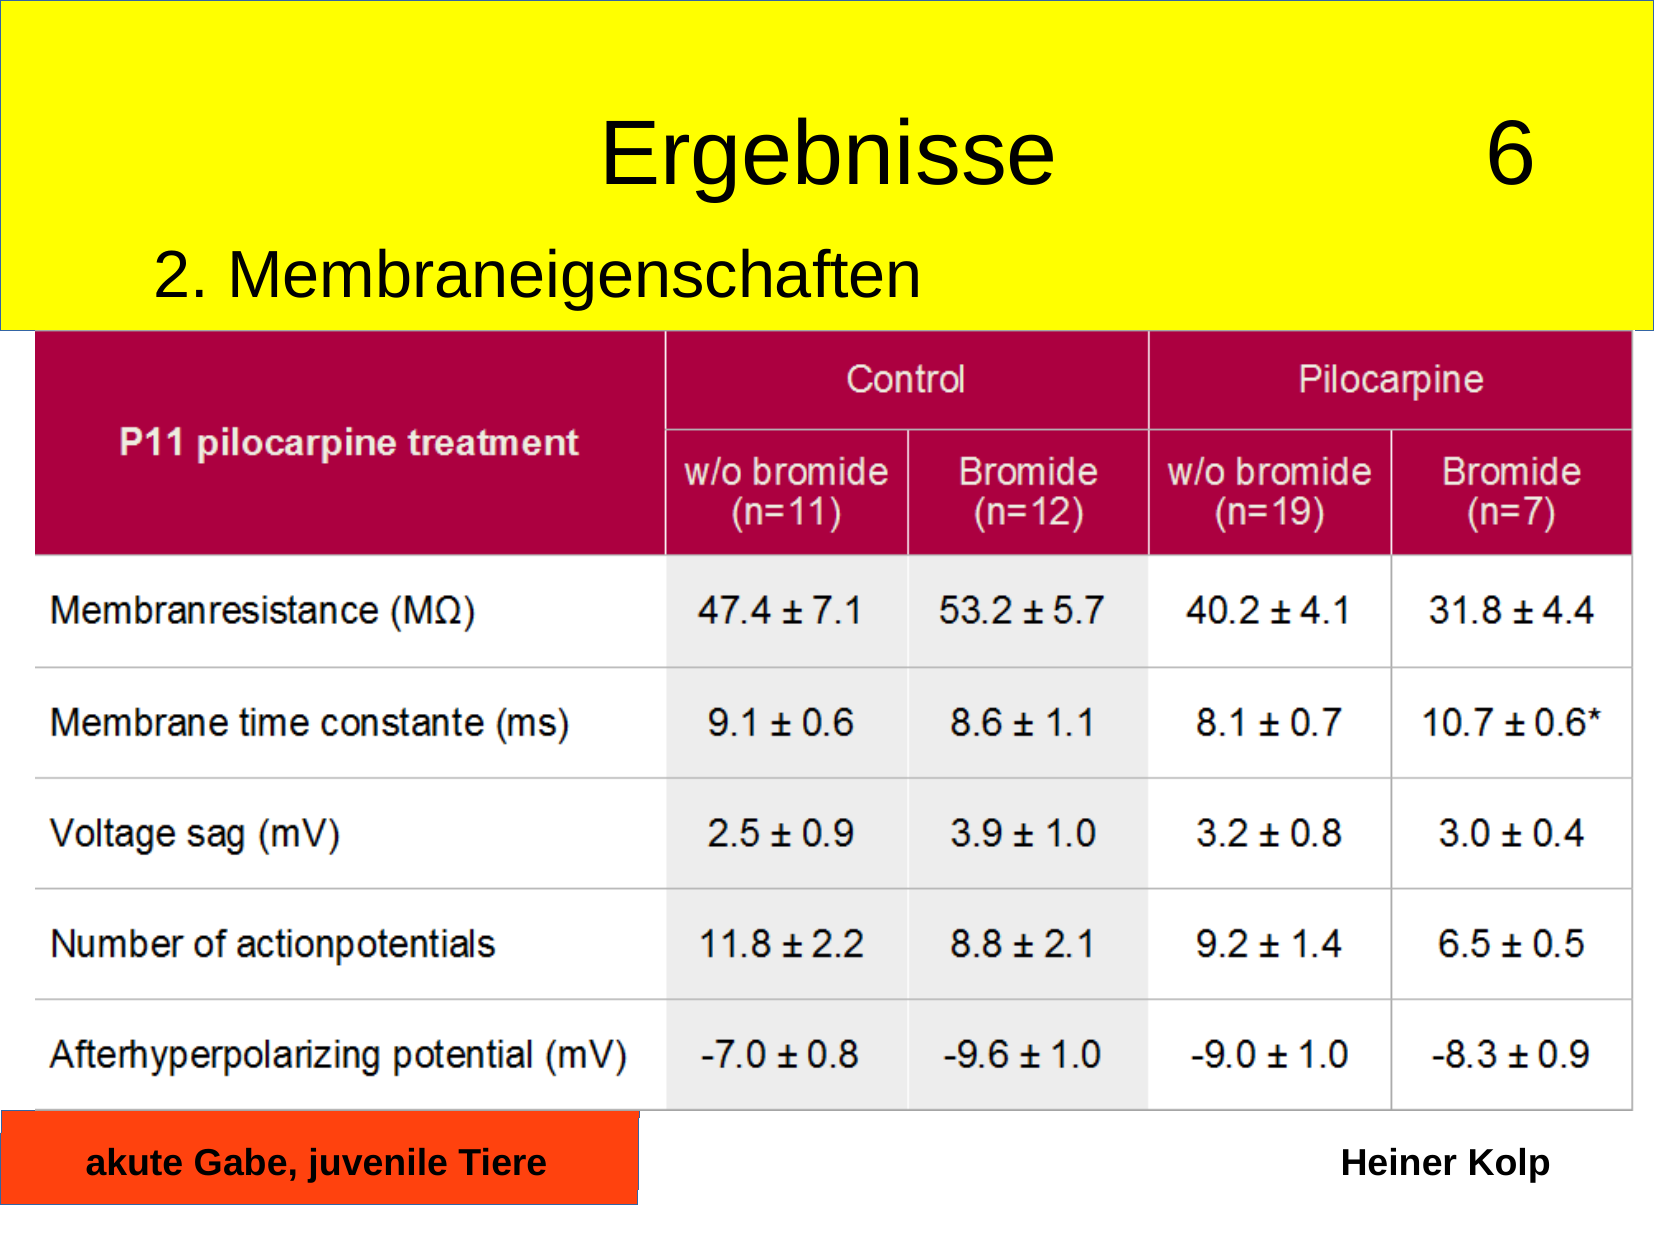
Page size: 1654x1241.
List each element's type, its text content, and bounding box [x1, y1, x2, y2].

title Ergebnisse <Foliennummer> [82, 49, 1571, 257]
list 2. Membraneigenschaften [82, 257, 1571, 330]
text_box [0, 0, 1654, 331]
text_box [0, 1110, 640, 1205]
picture [35, 330, 1635, 1111]
text_box akute Gabe, juvenile Tiere Heiner Kolp [70, 1133, 1619, 1233]
